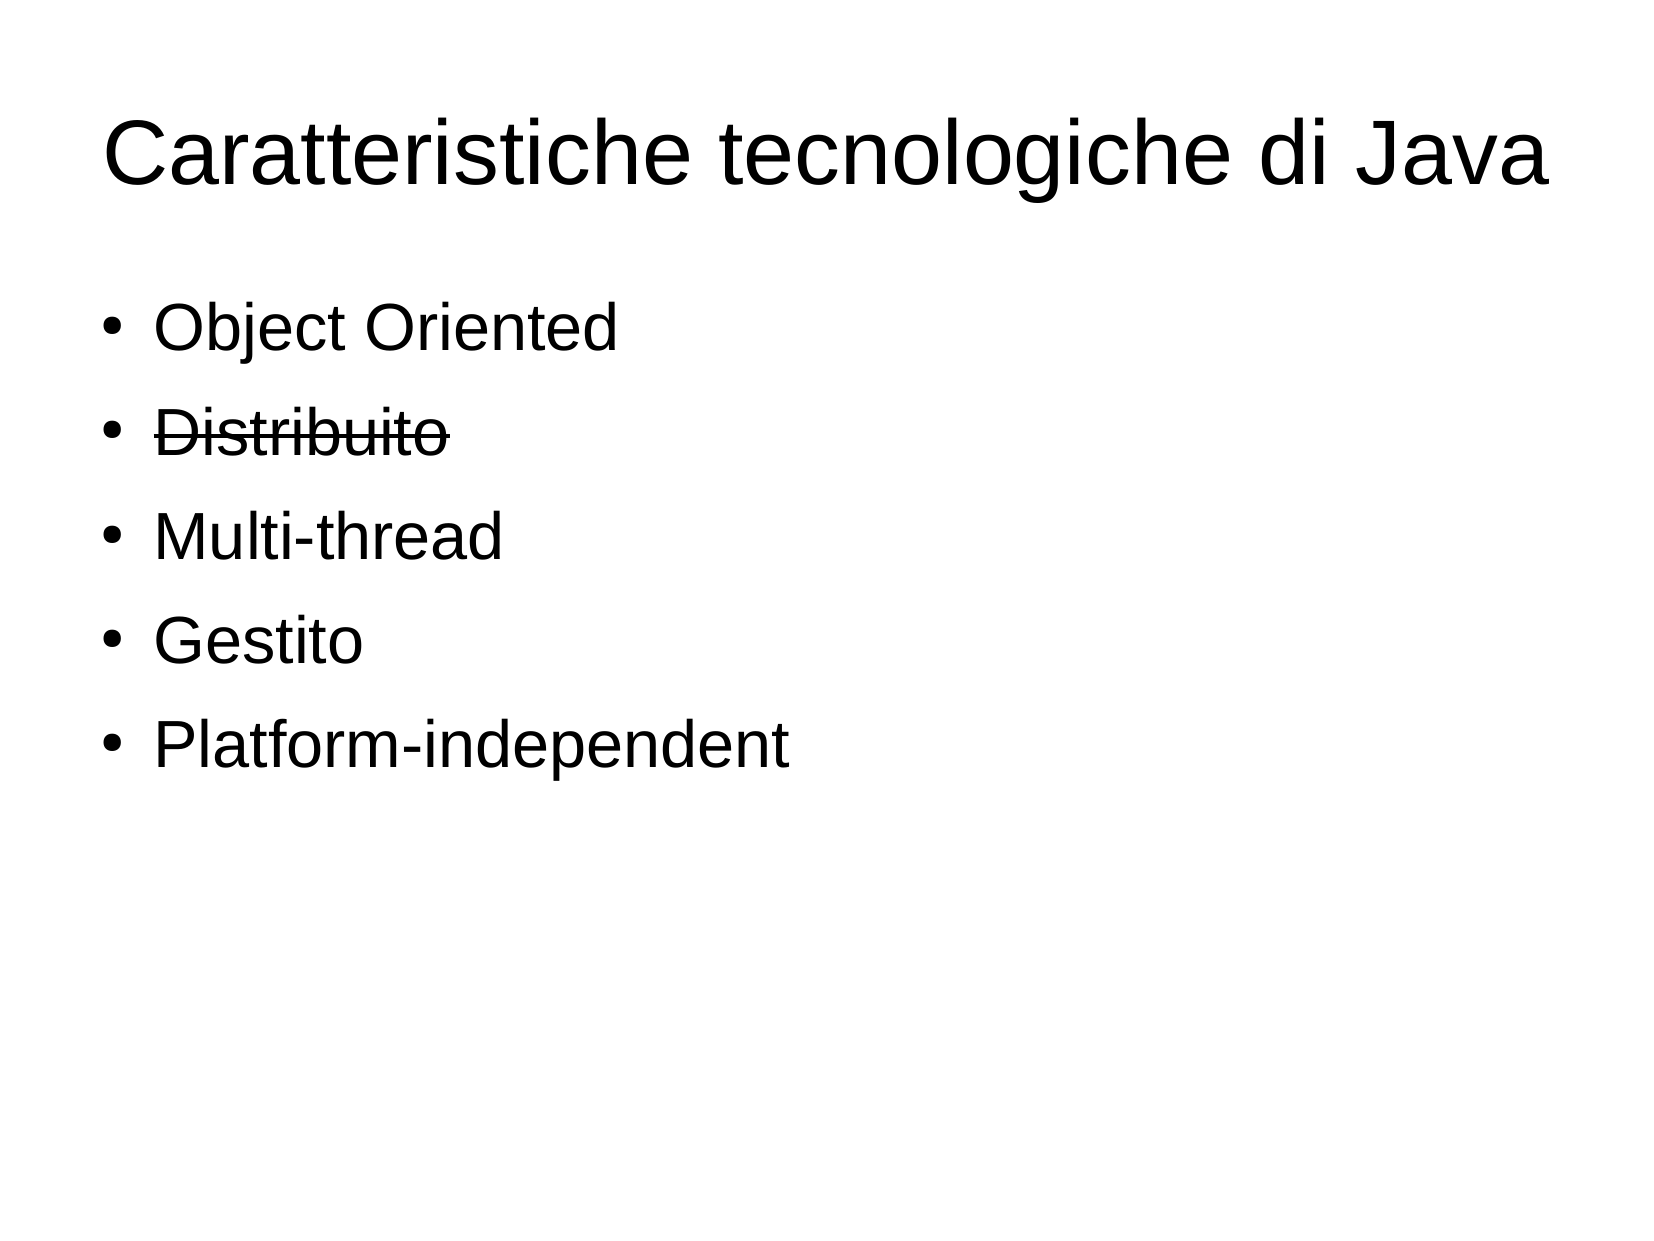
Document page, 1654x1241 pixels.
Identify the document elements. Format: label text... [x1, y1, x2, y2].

title Caratteristiche tecnologiche di Java [82, 49, 1571, 257]
list Object Oriented Distribuito Multi-thread Gestito Platform-independent [82, 290, 1571, 1010]
